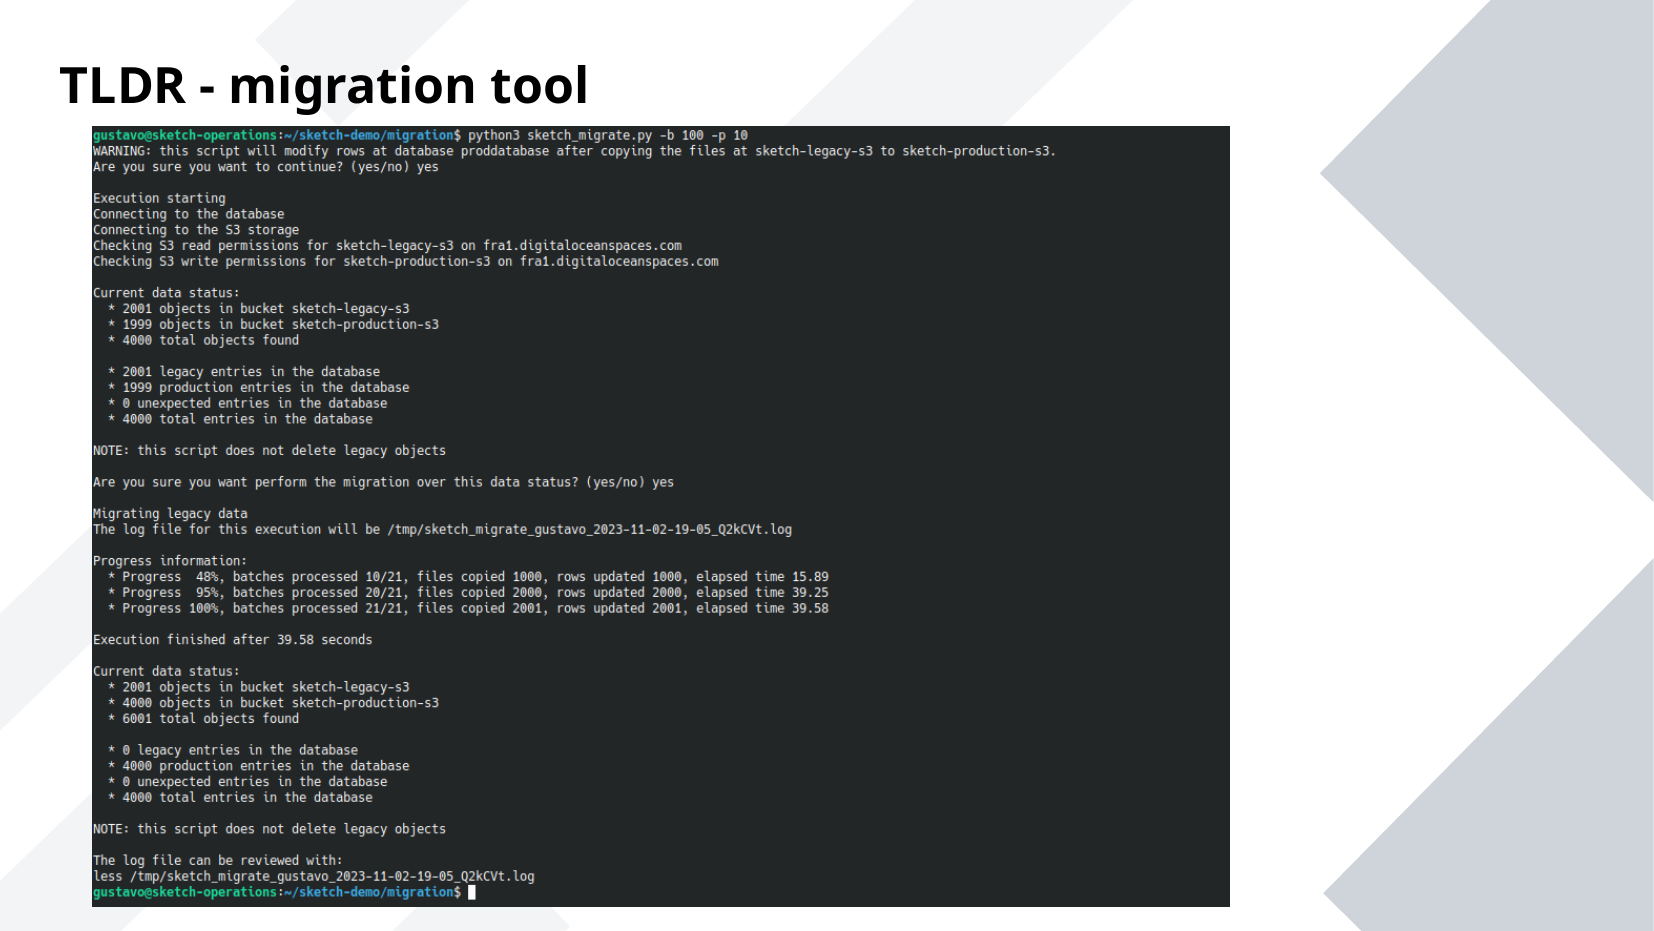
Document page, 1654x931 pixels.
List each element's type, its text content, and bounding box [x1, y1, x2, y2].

text_box TLDR - migration tool [44, 46, 938, 153]
picture [92, 126, 1230, 907]
